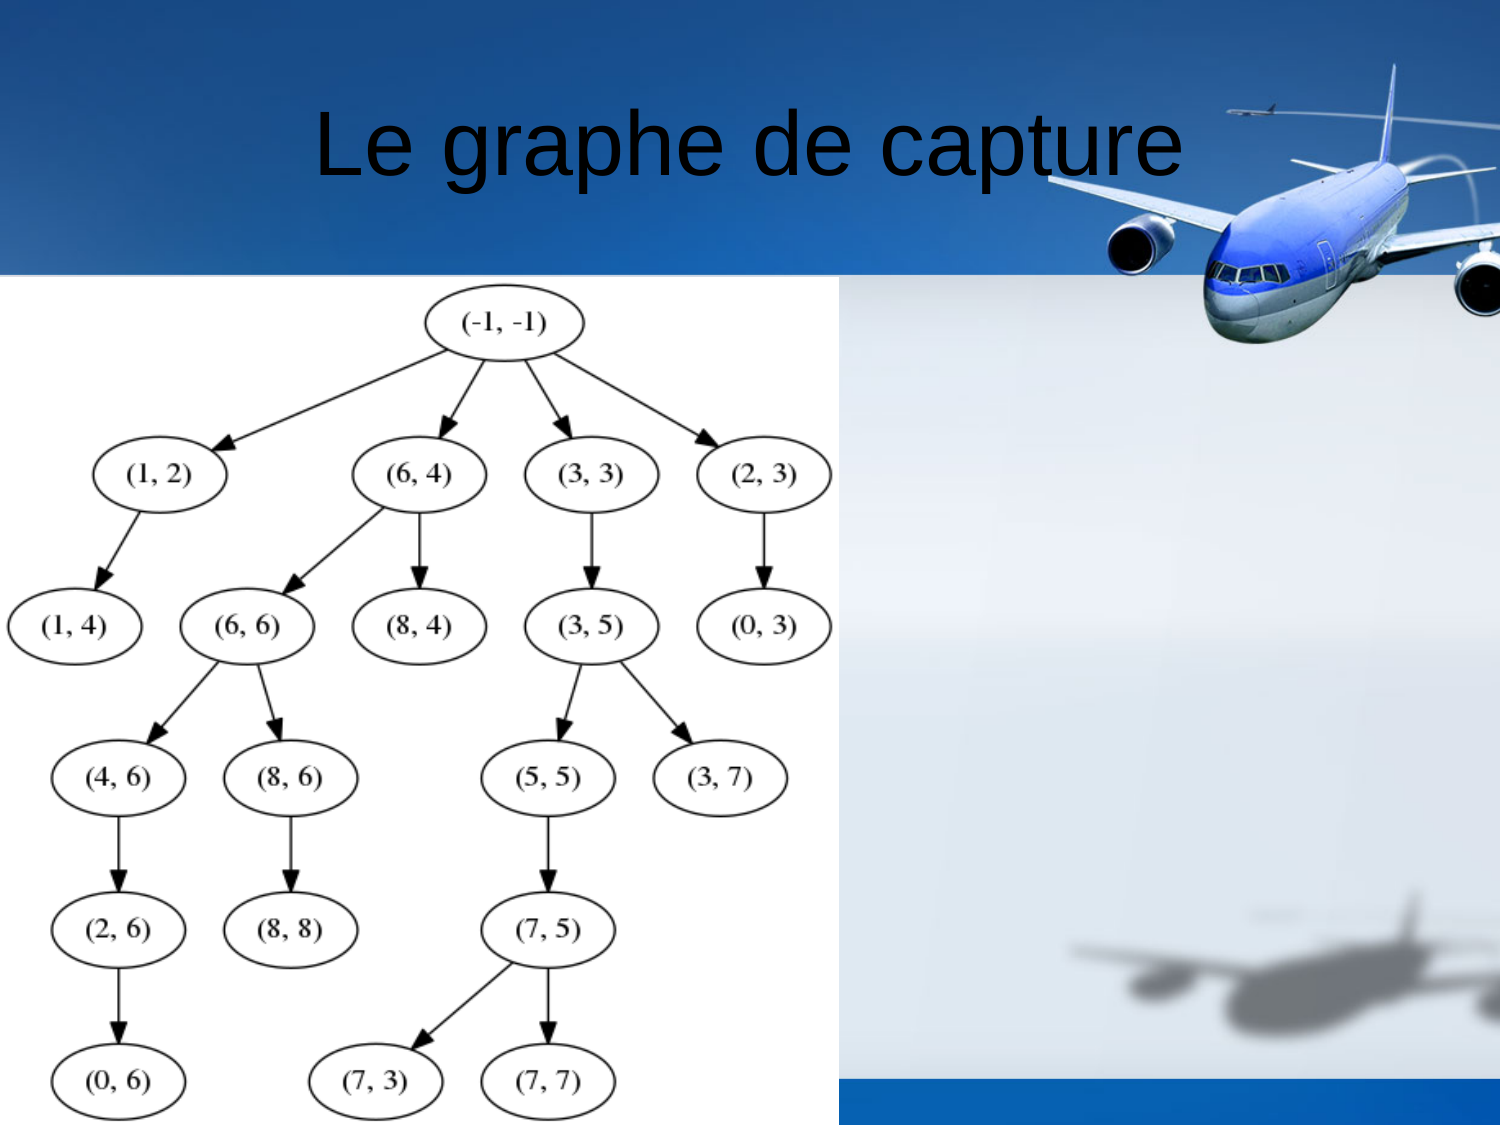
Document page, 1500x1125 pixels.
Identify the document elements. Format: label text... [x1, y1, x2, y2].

title Le graphe de capture [75, 45, 1426, 233]
picture [0, 0, 1500, 1125]
